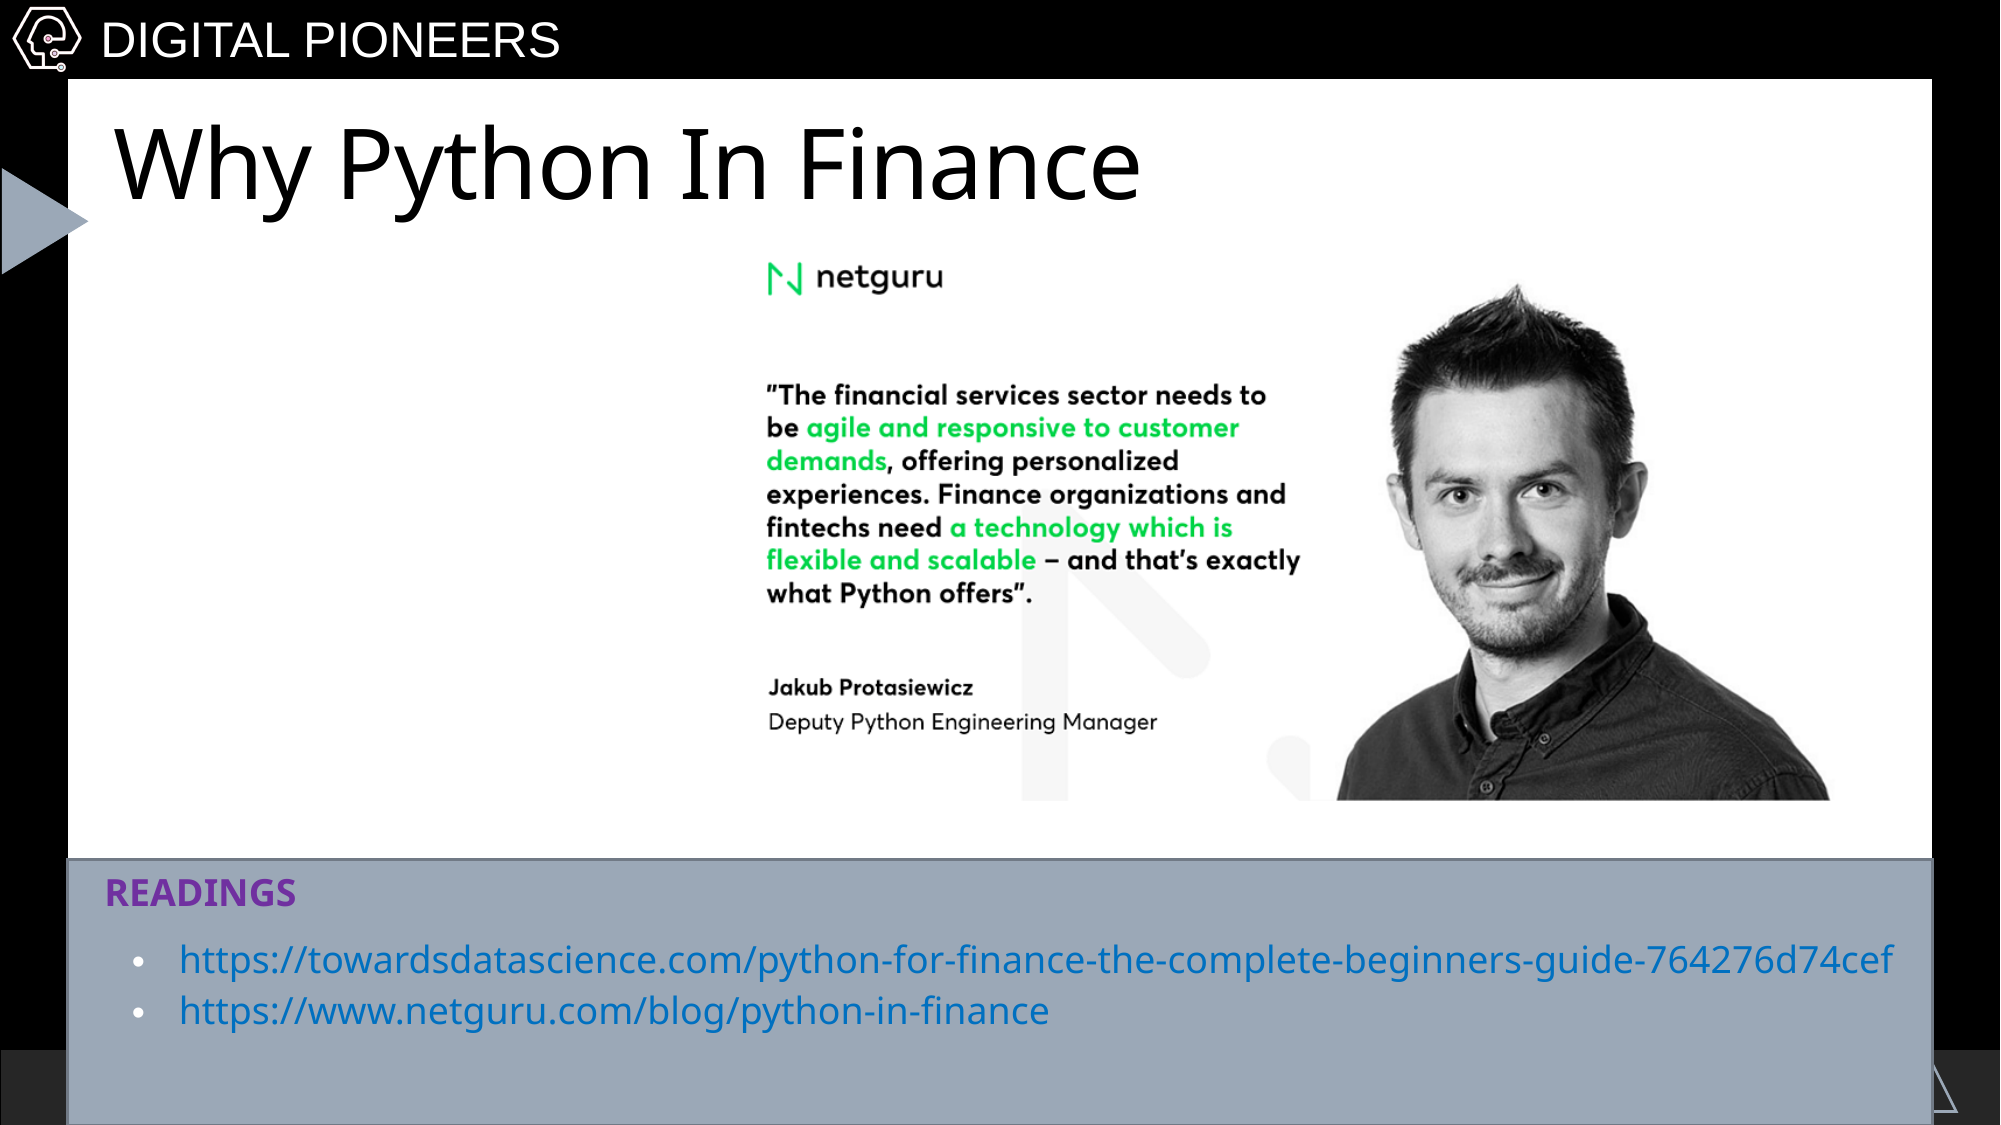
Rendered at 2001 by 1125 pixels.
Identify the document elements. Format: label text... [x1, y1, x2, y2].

text_box [68, 860, 1933, 1125]
text_box READINGS [89, 861, 326, 922]
text_box https://towardsdatascience.com/python-for-finance-the-complete-beginners-guide-764276d74cef https://www.netguru.com/blog/python-in-finance [116, 928, 1911, 1080]
picture [7, 5, 85, 73]
picture [723, 242, 1901, 822]
text_box DIGITAL PIONEERS [85, 0, 596, 76]
title Why Python In Finance [98, 93, 1813, 243]
